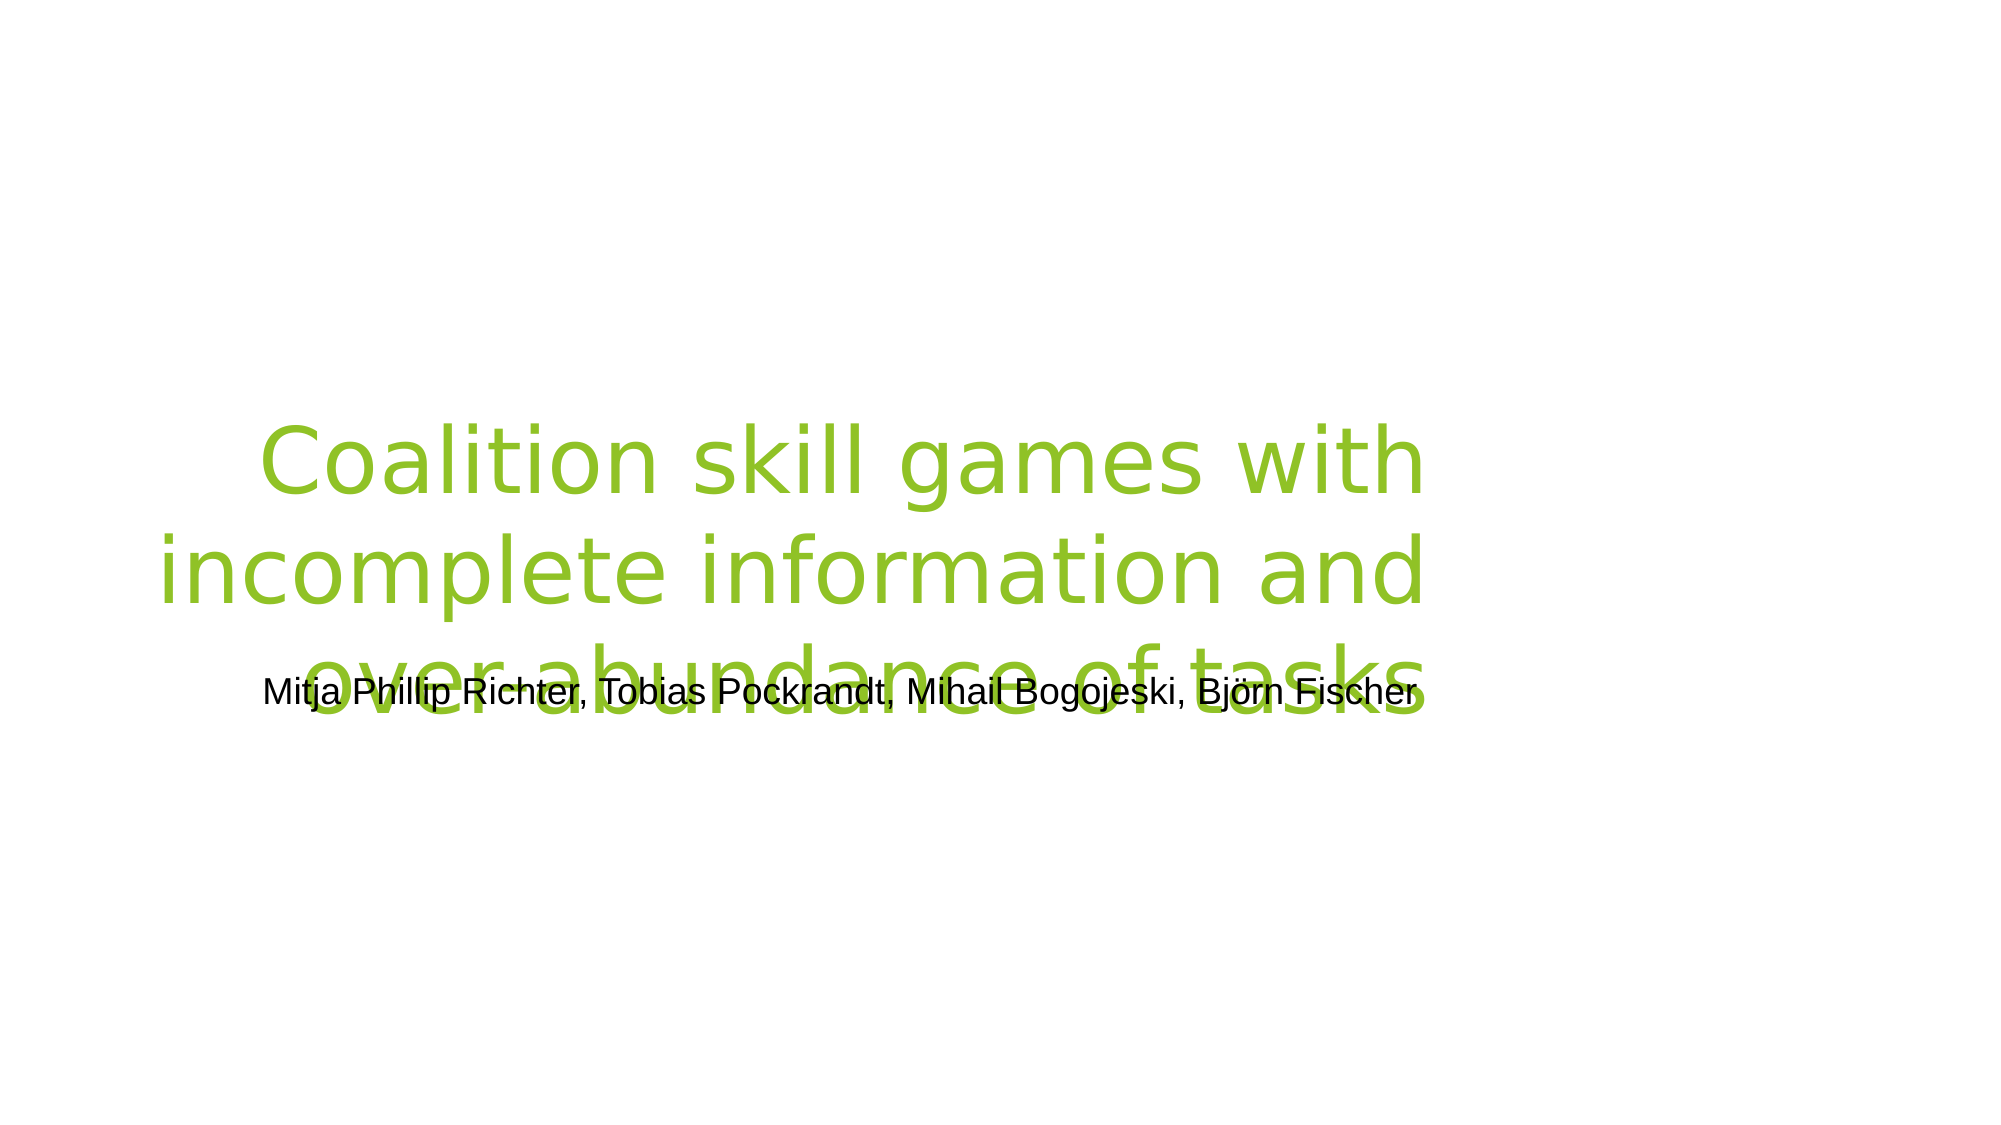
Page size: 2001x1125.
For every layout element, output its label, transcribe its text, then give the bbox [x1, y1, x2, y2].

title Coalition skill games with incomplete information and over-abundance of tasks [141, 394, 1522, 665]
subtitle Mitja Phillip Richter, Tobias Pockrandt, Mihail Bogojeski, Björn Fischer [247, 664, 1522, 845]
